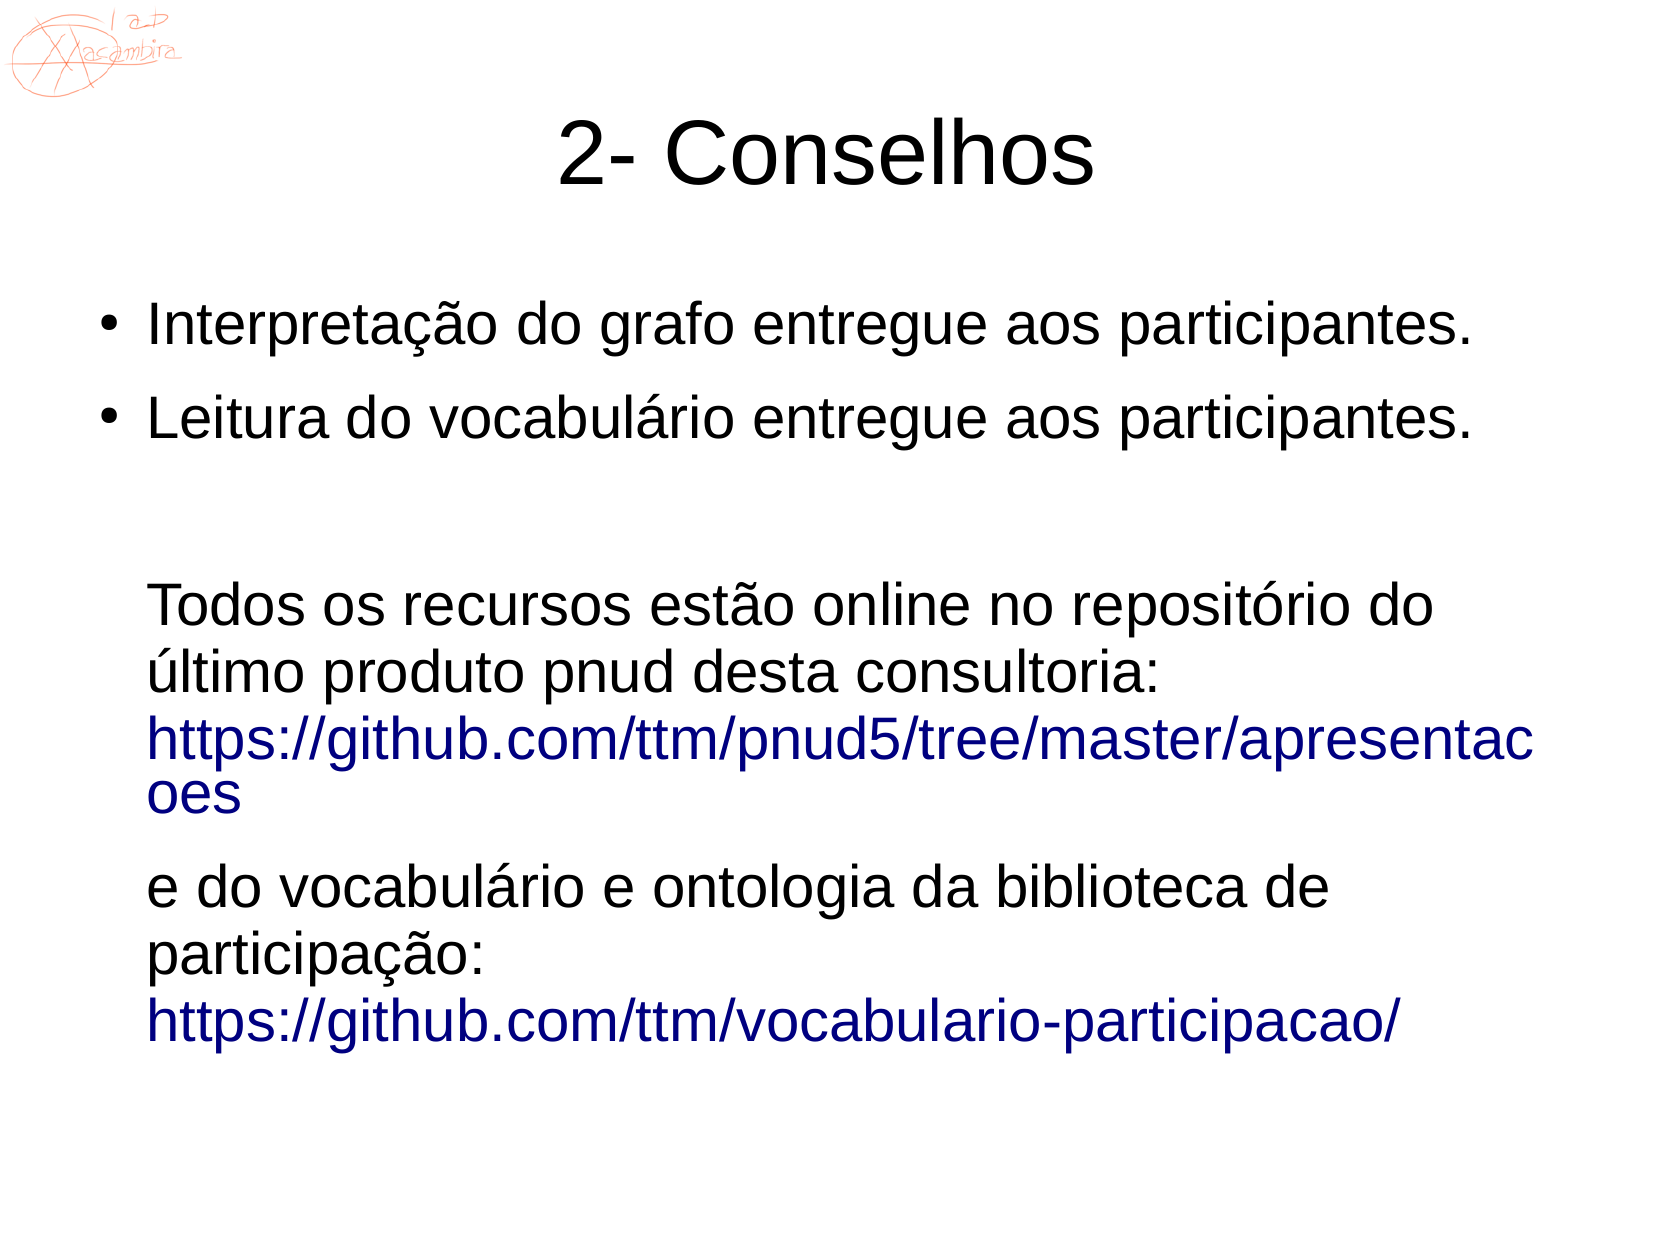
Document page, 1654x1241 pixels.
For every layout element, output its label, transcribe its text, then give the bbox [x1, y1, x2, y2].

list Interpretação do grafo entregue aos participantes. Leitura do vocabulário entregue aos participantes. Todos os recursos estão online no repositório do último produto pnud desta consultoria: https://github.com/ttm/pnud5/tree/master/apresentacoes e do vocabulário e ontologia da biblioteca de participação: https://github.com/ttm/vocabulario-participacao/ [82, 290, 1538, 1010]
title 2- Conselhos [82, 49, 1571, 257]
picture [3, 3, 184, 100]
